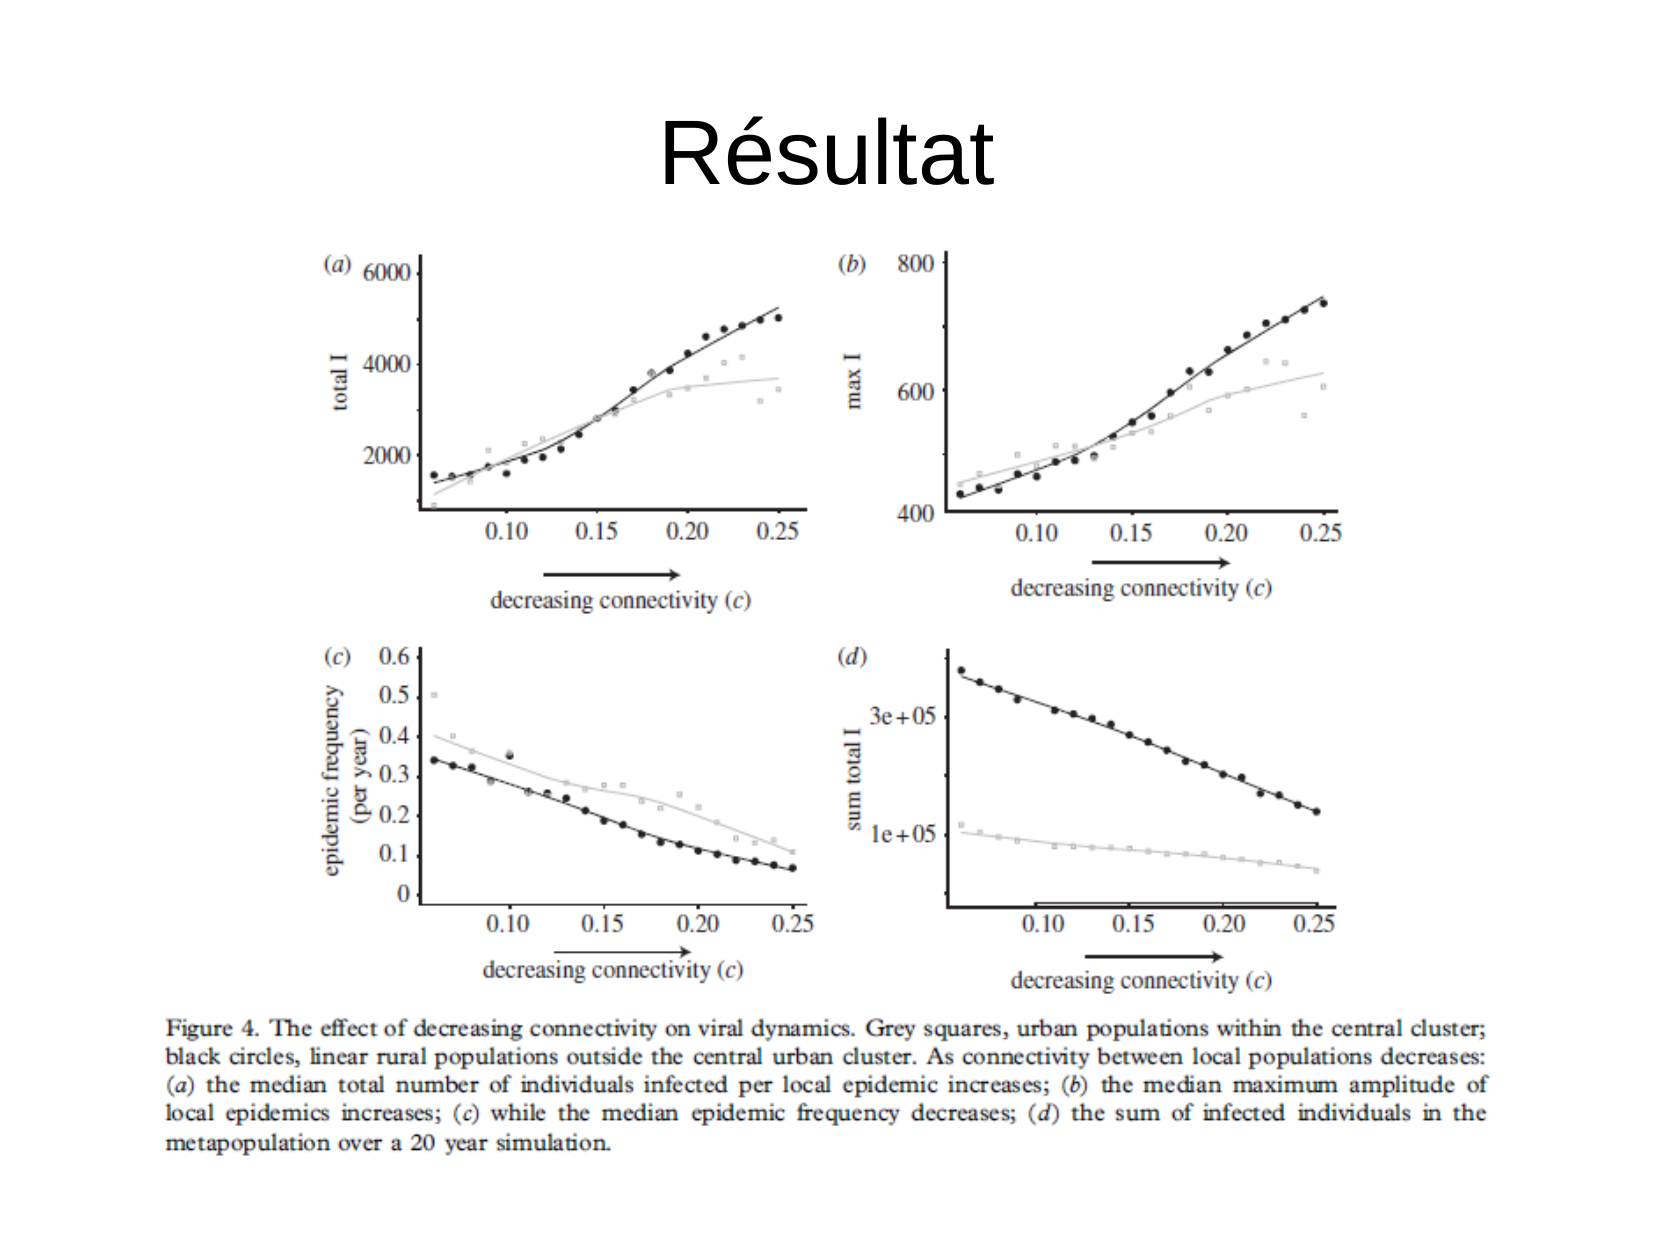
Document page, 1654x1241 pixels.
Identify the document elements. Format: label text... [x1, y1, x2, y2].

title Résultat [82, 49, 1571, 257]
picture [150, 239, 1546, 1171]
